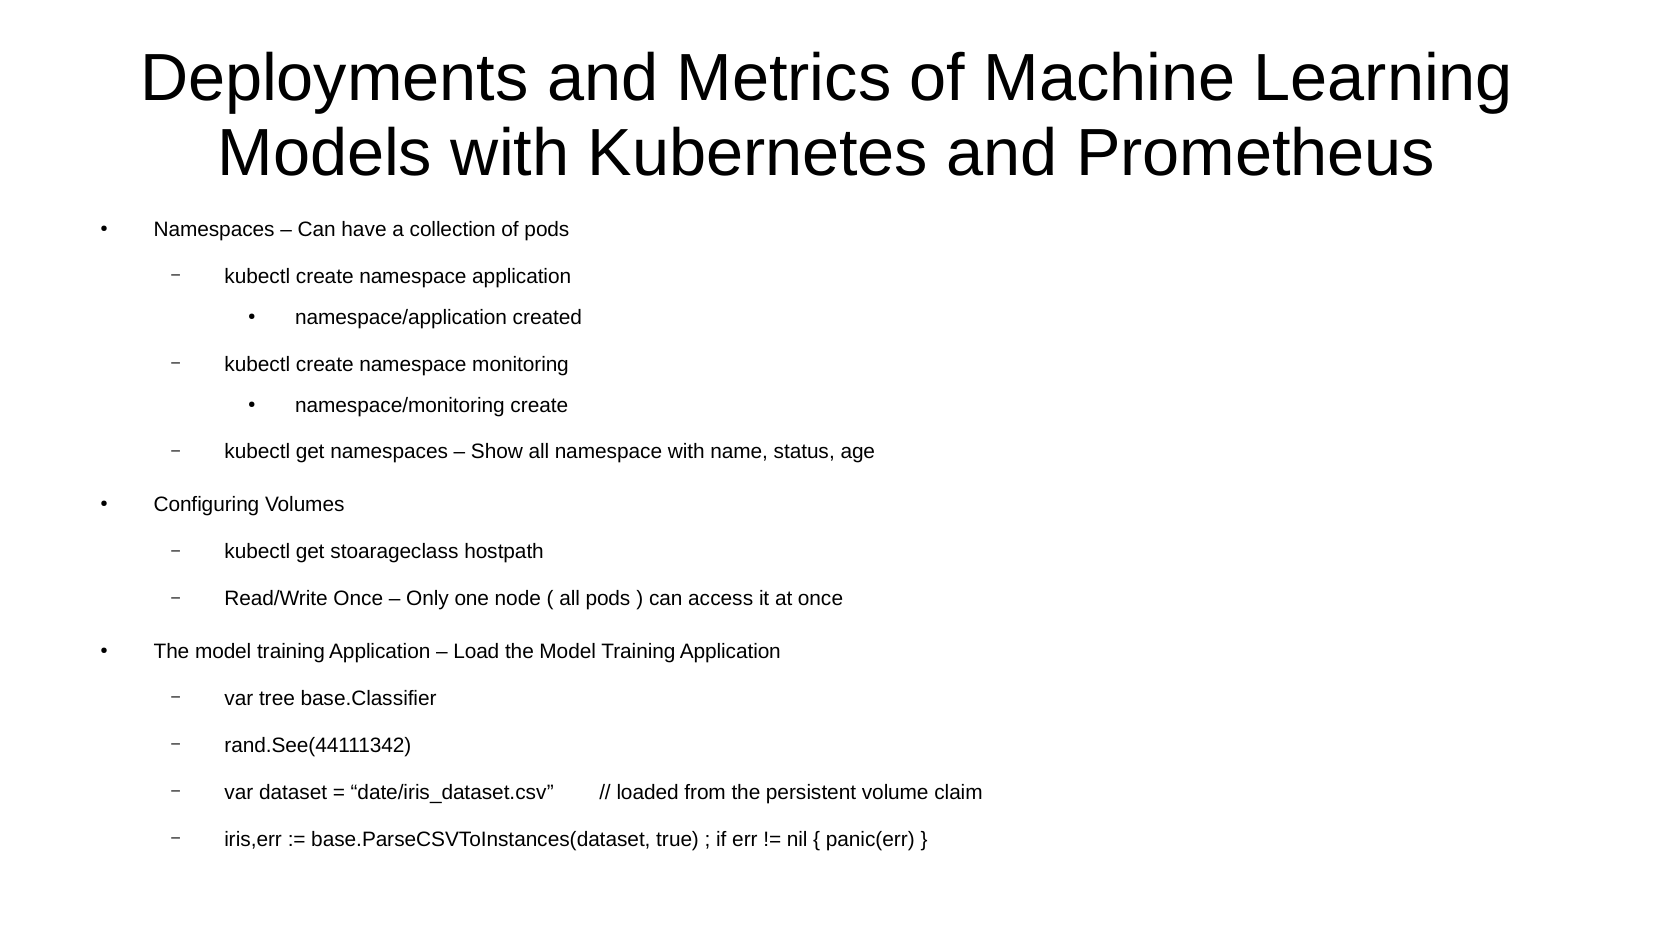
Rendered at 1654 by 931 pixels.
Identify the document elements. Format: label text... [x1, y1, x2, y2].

list Namespaces – Can have a collection of pods kubectl create namespace application namespace/application created kubectl create namespace monitoring namespace/monitoring create kubectl get namespaces – Show all namespace with name, status, age Configuring Volumes kubectl get stoarageclass hostpath Read/Write Once – Only one node ( all pods ) can access it at once The model training Application – Load the Model Training Application var tree base.Classifier rand.See(44111342) var dataset = “date/iris_dataset.csv” // loaded from the persistent volume claim iris,err := base.ParseCSVToInstances(dataset, true) ; if err != nil { panic(err) } [82, 217, 1636, 916]
title Deployments and Metrics of Machine Learning Models with Kubernetes and Prometheus [82, 37, 1571, 193]
